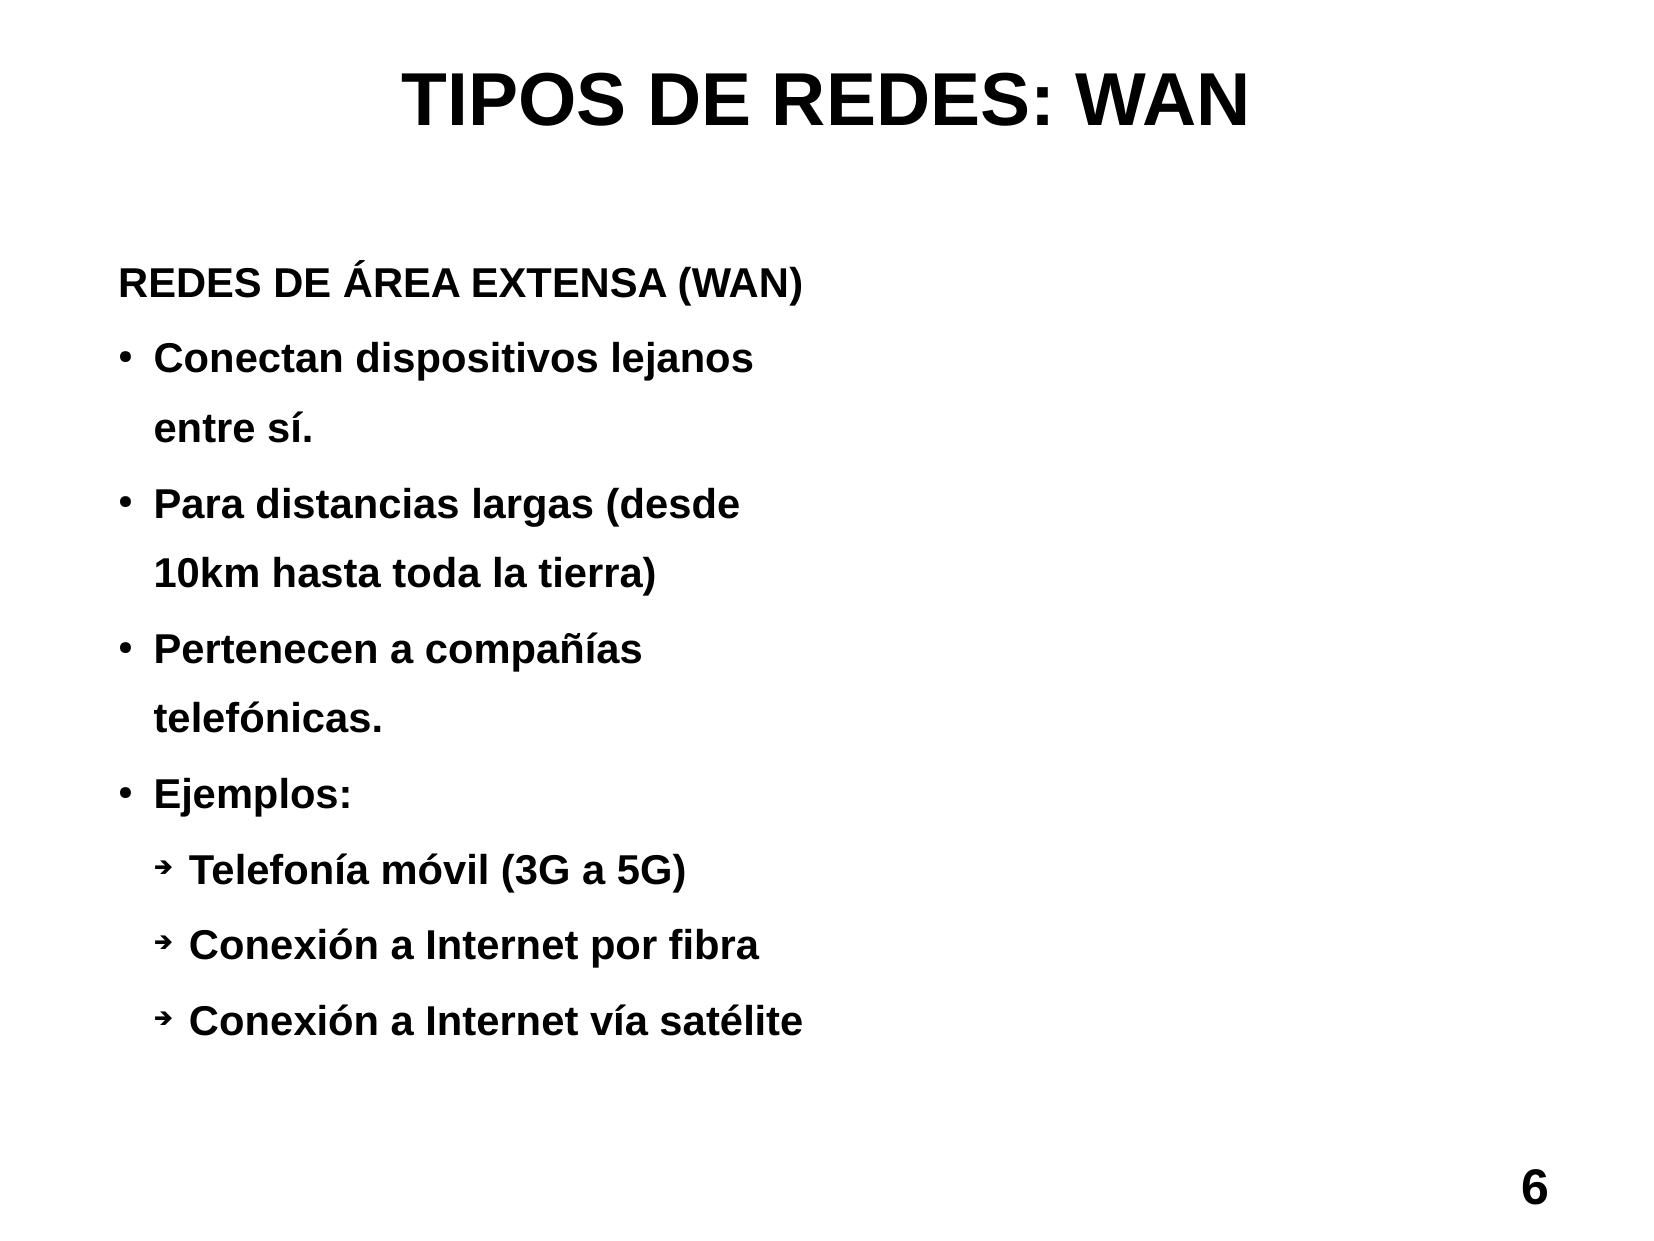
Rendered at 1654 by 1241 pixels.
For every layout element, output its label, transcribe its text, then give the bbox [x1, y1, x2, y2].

text_box <número> [1506, 1151, 1654, 1223]
text_box REDES DE ÁREA EXTENSA (WAN) Conectan dispositivos lejanos entre sí. Para distancias largas (desde 10km hasta toda la tierra) Pertenecen a compañías telefónicas. Ejemplos: Telefonía móvil (3G a 5G) Conexión a Internet por fibra Conexión a Internet vía satélite [118, 236, 857, 1123]
title TIPOS DE REDES: WAN [82, 25, 1571, 174]
